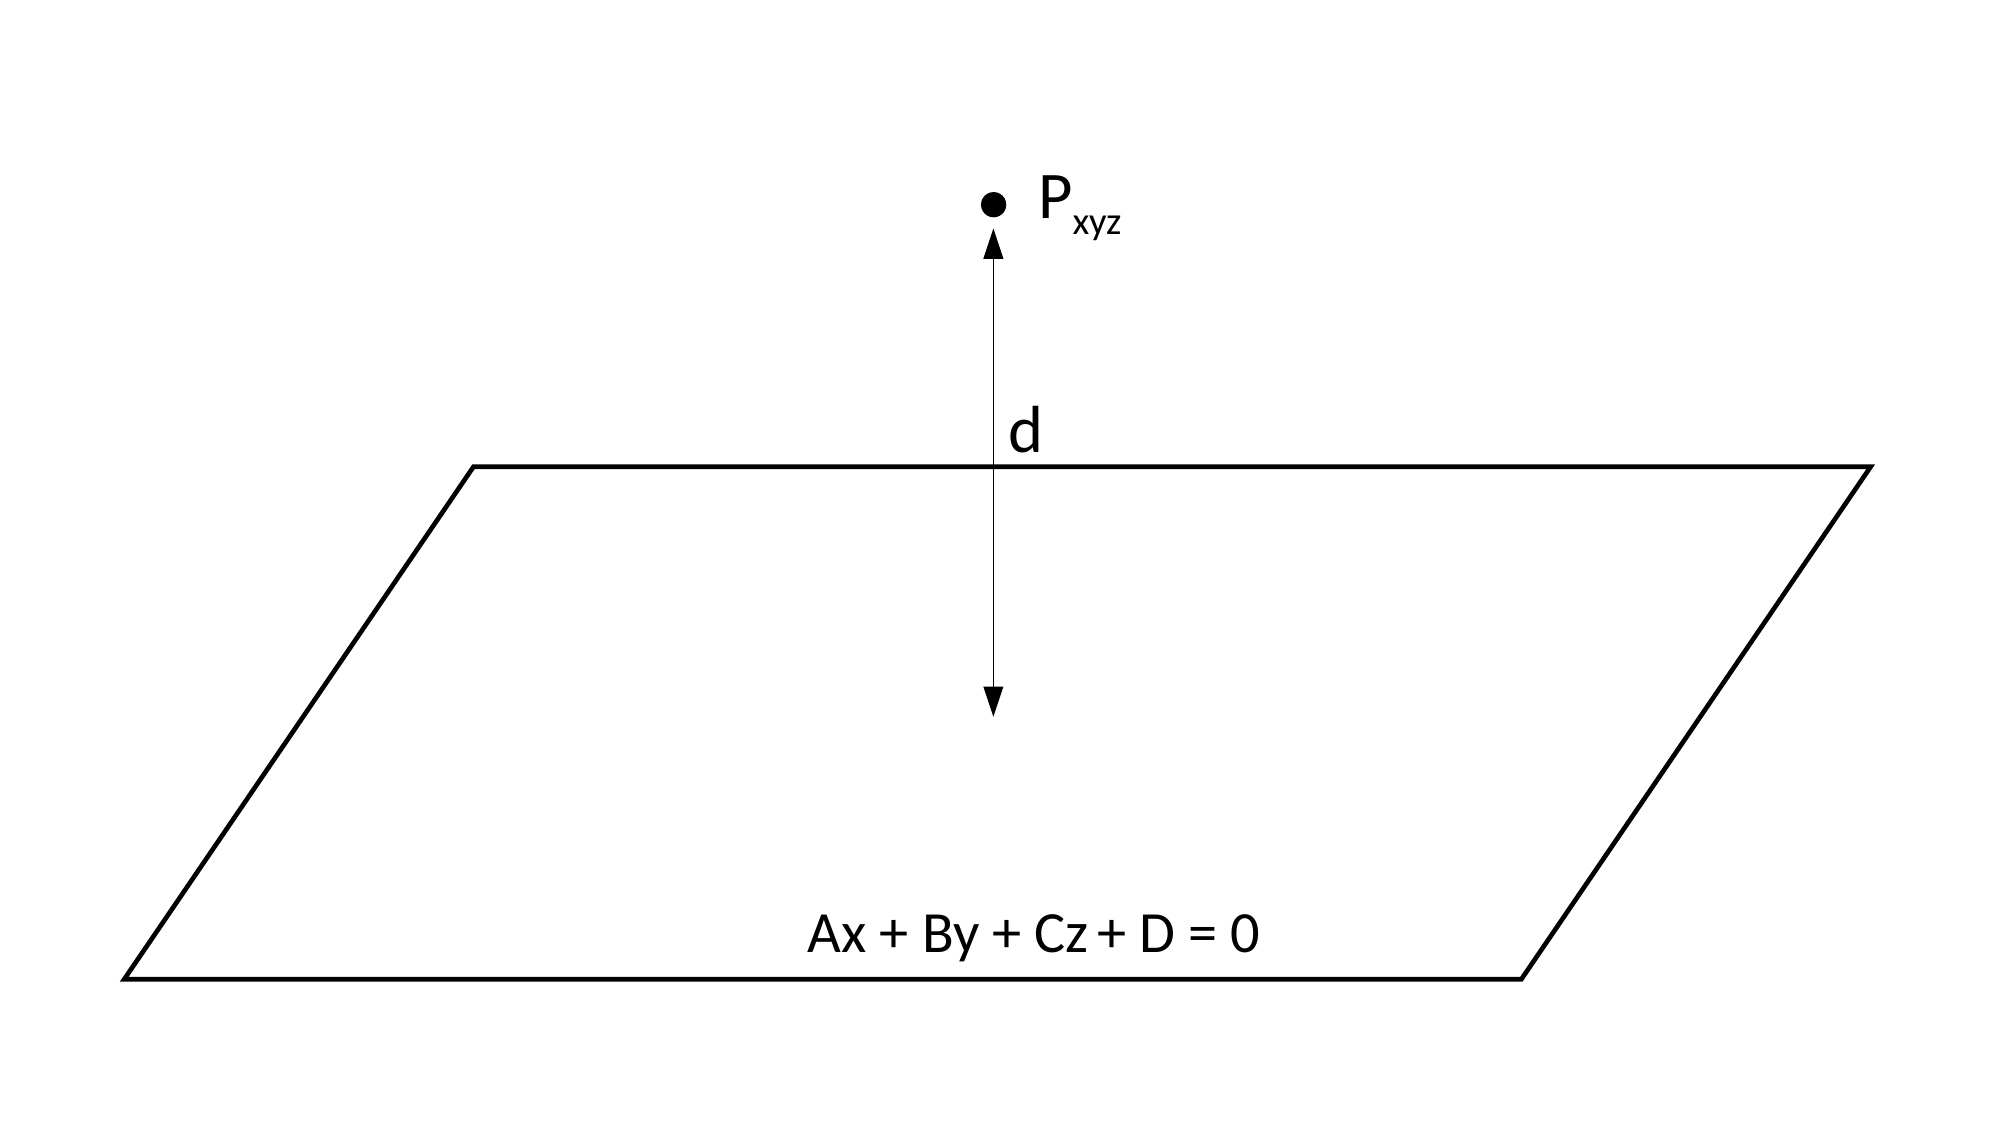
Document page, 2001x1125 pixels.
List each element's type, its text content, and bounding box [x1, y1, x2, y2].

text_box [982, 193, 1006, 217]
text_box d [993, 377, 1272, 473]
text_box [124, 466, 1871, 980]
text_box Pxyz [1023, 144, 1302, 250]
text_box Ax + By + Cz + D = 0 [793, 886, 1275, 982]
